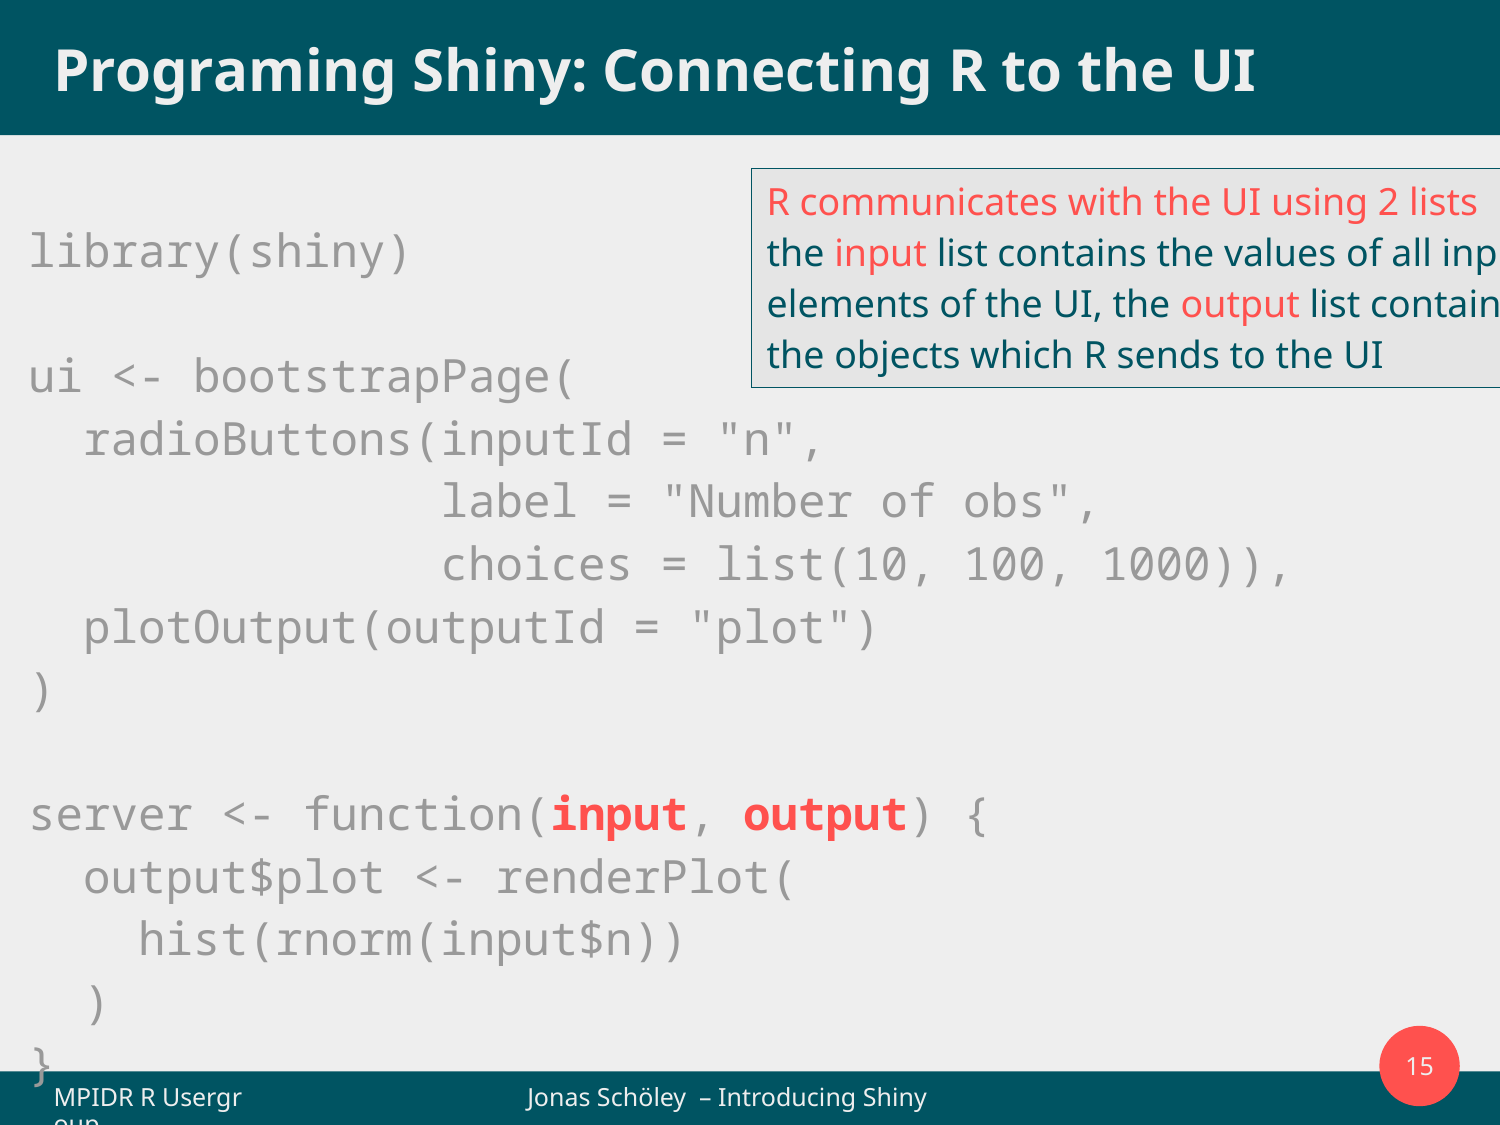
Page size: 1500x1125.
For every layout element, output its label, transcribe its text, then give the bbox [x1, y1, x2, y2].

title Programing Shiny: Connecting R to the UI [53, 0, 1447, 141]
text_box R communicates with the UI using 2 lists the input list contains the values of all input elements of the UI, the output list contains the objects which R sends to the UI [751, 168, 1424, 382]
text_box library(shiny) ui <- bootstrapPage( radioButtons(inputId = "n", label = "Number of obs", choices = list(10, 100, 1000)), plotOutput(outputId = "plot") ) server <- function(input, output) { output$plot <- renderPlot( hist(rnorm(input$n)) ) } shinyApp(ui = ui, server = server) [13, 211, 1484, 959]
